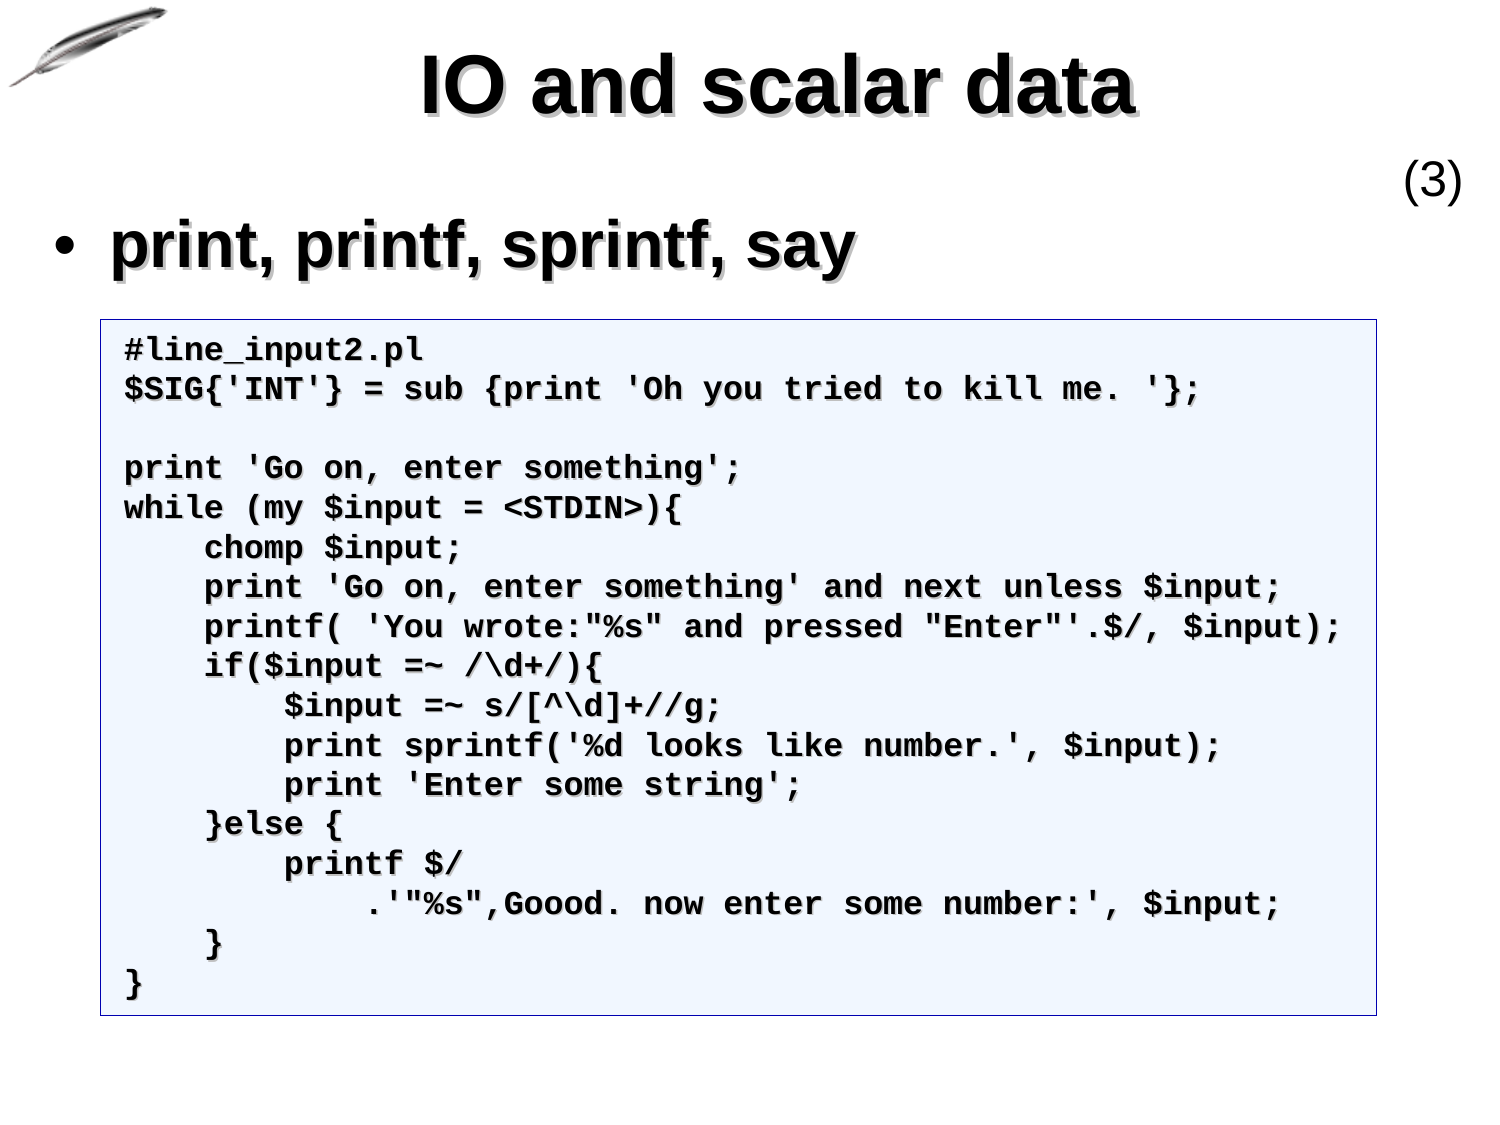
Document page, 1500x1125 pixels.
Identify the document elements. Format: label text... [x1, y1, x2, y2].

text_box (3) [1387, 141, 1479, 213]
text_box #line_input2.pl $SIG{'INT'} = sub {print 'Oh you tried to kill me. '}; print 'Go on, enter something'; while (my $input = <STDIN>){ chomp $input; print 'Go on, enter something' and next unless $input; printf( 'You wrote:"%s" and pressed "Enter"'.$/, $input); if($input =~ /\d+/){ $input =~ s/[^\d]+//g; print sprintf('%d looks like number.', $input); print 'Enter some string'; }else { printf $/ .'"%s",Goood. now enter some number:', $input; } } [100, 318, 1377, 1016]
picture [5, 5, 173, 89]
list print, printf, sprintf, say [53, 207, 1447, 1084]
title IO and scalar data [419, 0, 1459, 179]
